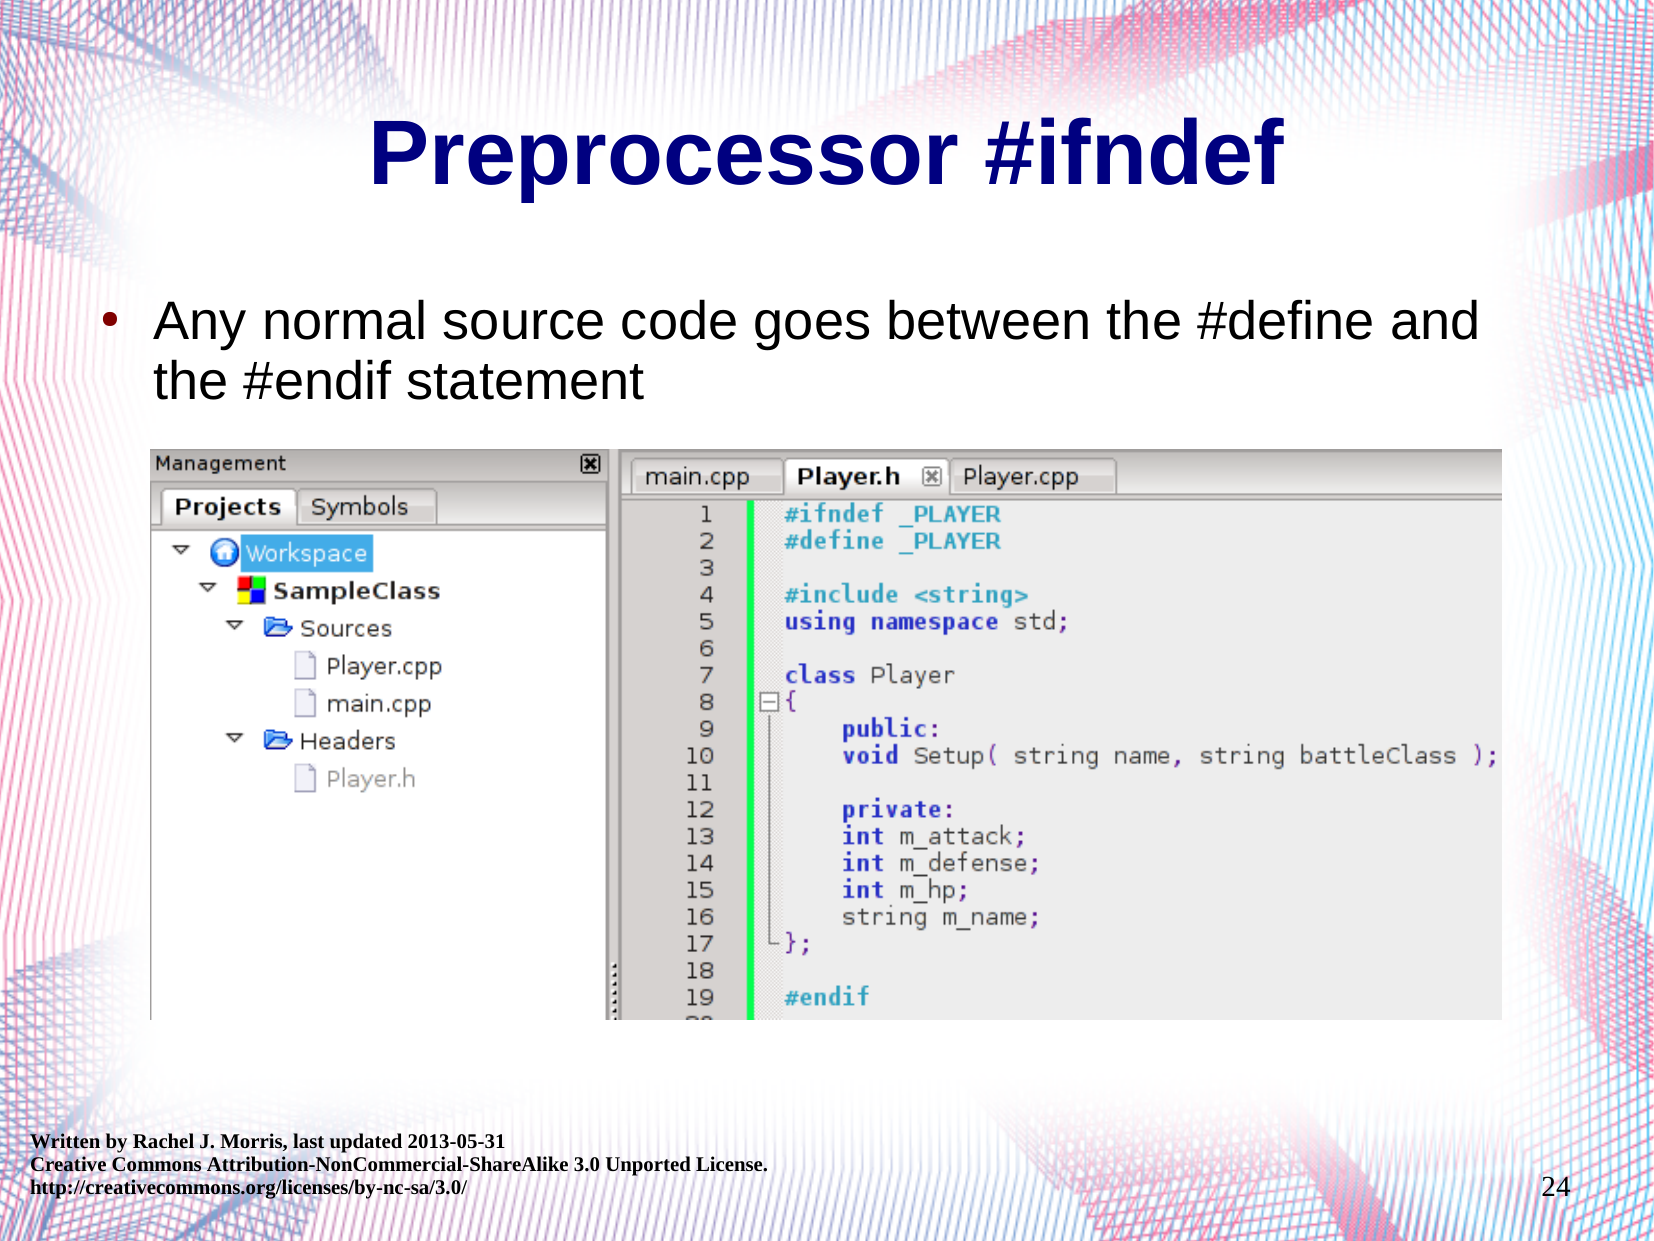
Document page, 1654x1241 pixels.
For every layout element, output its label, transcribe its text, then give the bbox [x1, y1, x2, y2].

picture [0, 0, 1654, 1241]
title Preprocessor #ifndef [82, 49, 1571, 257]
list Any normal source code goes between the #define and the #endif statement [82, 290, 1571, 451]
